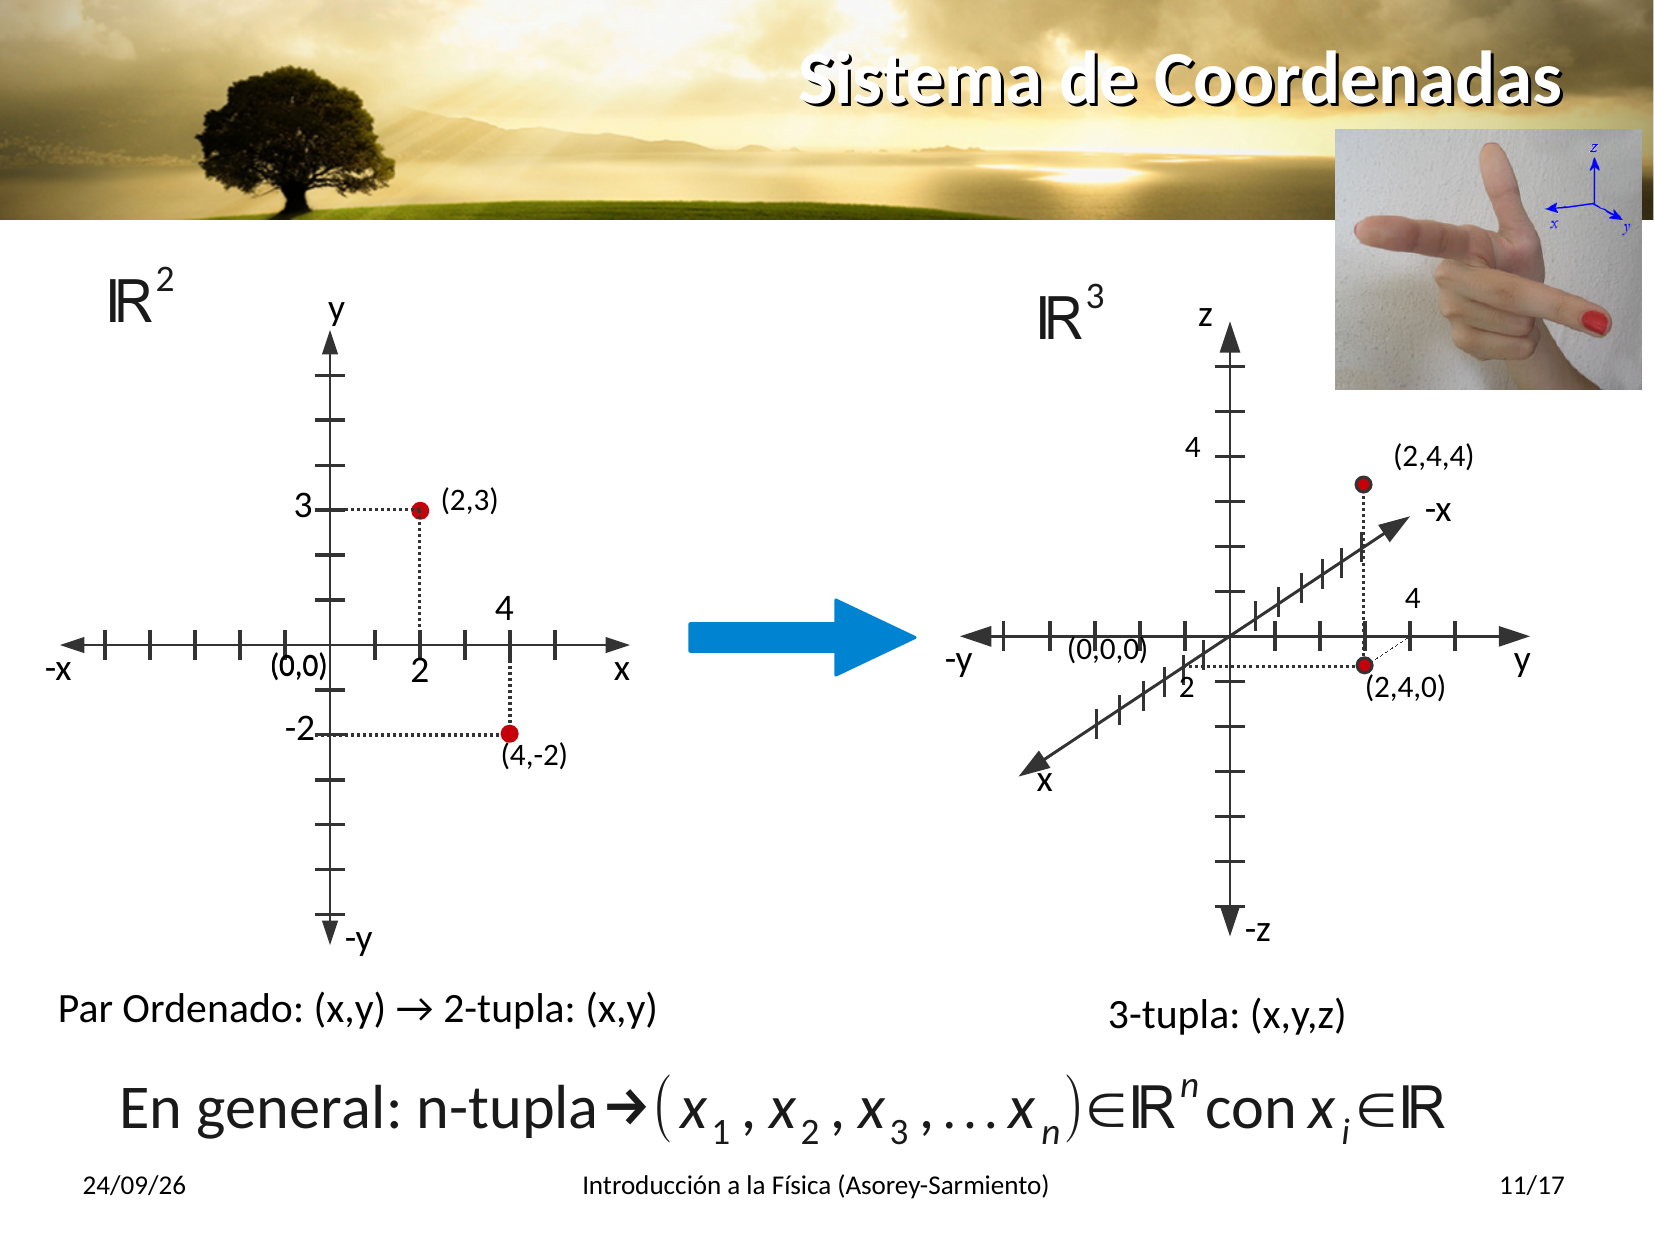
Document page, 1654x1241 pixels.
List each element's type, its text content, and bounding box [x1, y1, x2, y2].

text_box [690, 600, 916, 676]
text_box 3-tupla: (x,y,z) [1093, 990, 1366, 1056]
text_box 4 [1390, 577, 1436, 631]
picture [0, 0, 1654, 391]
text_box -y [930, 636, 989, 697]
text_box (4,-2) [485, 735, 586, 789]
text_box [412, 503, 425, 519]
text_box y [1499, 636, 1546, 697]
text_box y [313, 284, 361, 346]
text_box -z [1230, 906, 1286, 967]
text_box [1356, 476, 1372, 493]
text_box Par Ordenado: (x,y) → 2-tupla: (x,y) [43, 984, 676, 1051]
text_box (0,0,0) [1052, 628, 1171, 682]
text_box -x [1410, 489, 1468, 547]
text_box -x [30, 645, 88, 706]
text_box [502, 726, 518, 735]
title Sistema de Coordenadas [75, 19, 1564, 151]
text_box z [1183, 290, 1228, 352]
chart [113, 1061, 1456, 1156]
text_box (2,4,0) [1350, 666, 1471, 721]
text_box 4 [1170, 426, 1216, 481]
text_box 3 [279, 482, 328, 543]
text_box (2,4,4) [1378, 435, 1499, 489]
text_box (0,0) [255, 645, 343, 699]
text_box x [599, 645, 646, 706]
text_box 4 [480, 584, 529, 646]
chart [1031, 272, 1111, 352]
text_box 2 [1164, 666, 1210, 720]
chart [101, 255, 181, 335]
text_box (2,3) [425, 480, 526, 534]
text_box -y [330, 915, 389, 976]
text_box [1357, 657, 1373, 673]
text_box -2 [270, 705, 331, 766]
text_box x [1021, 756, 1068, 817]
text_box 2 [395, 647, 445, 708]
